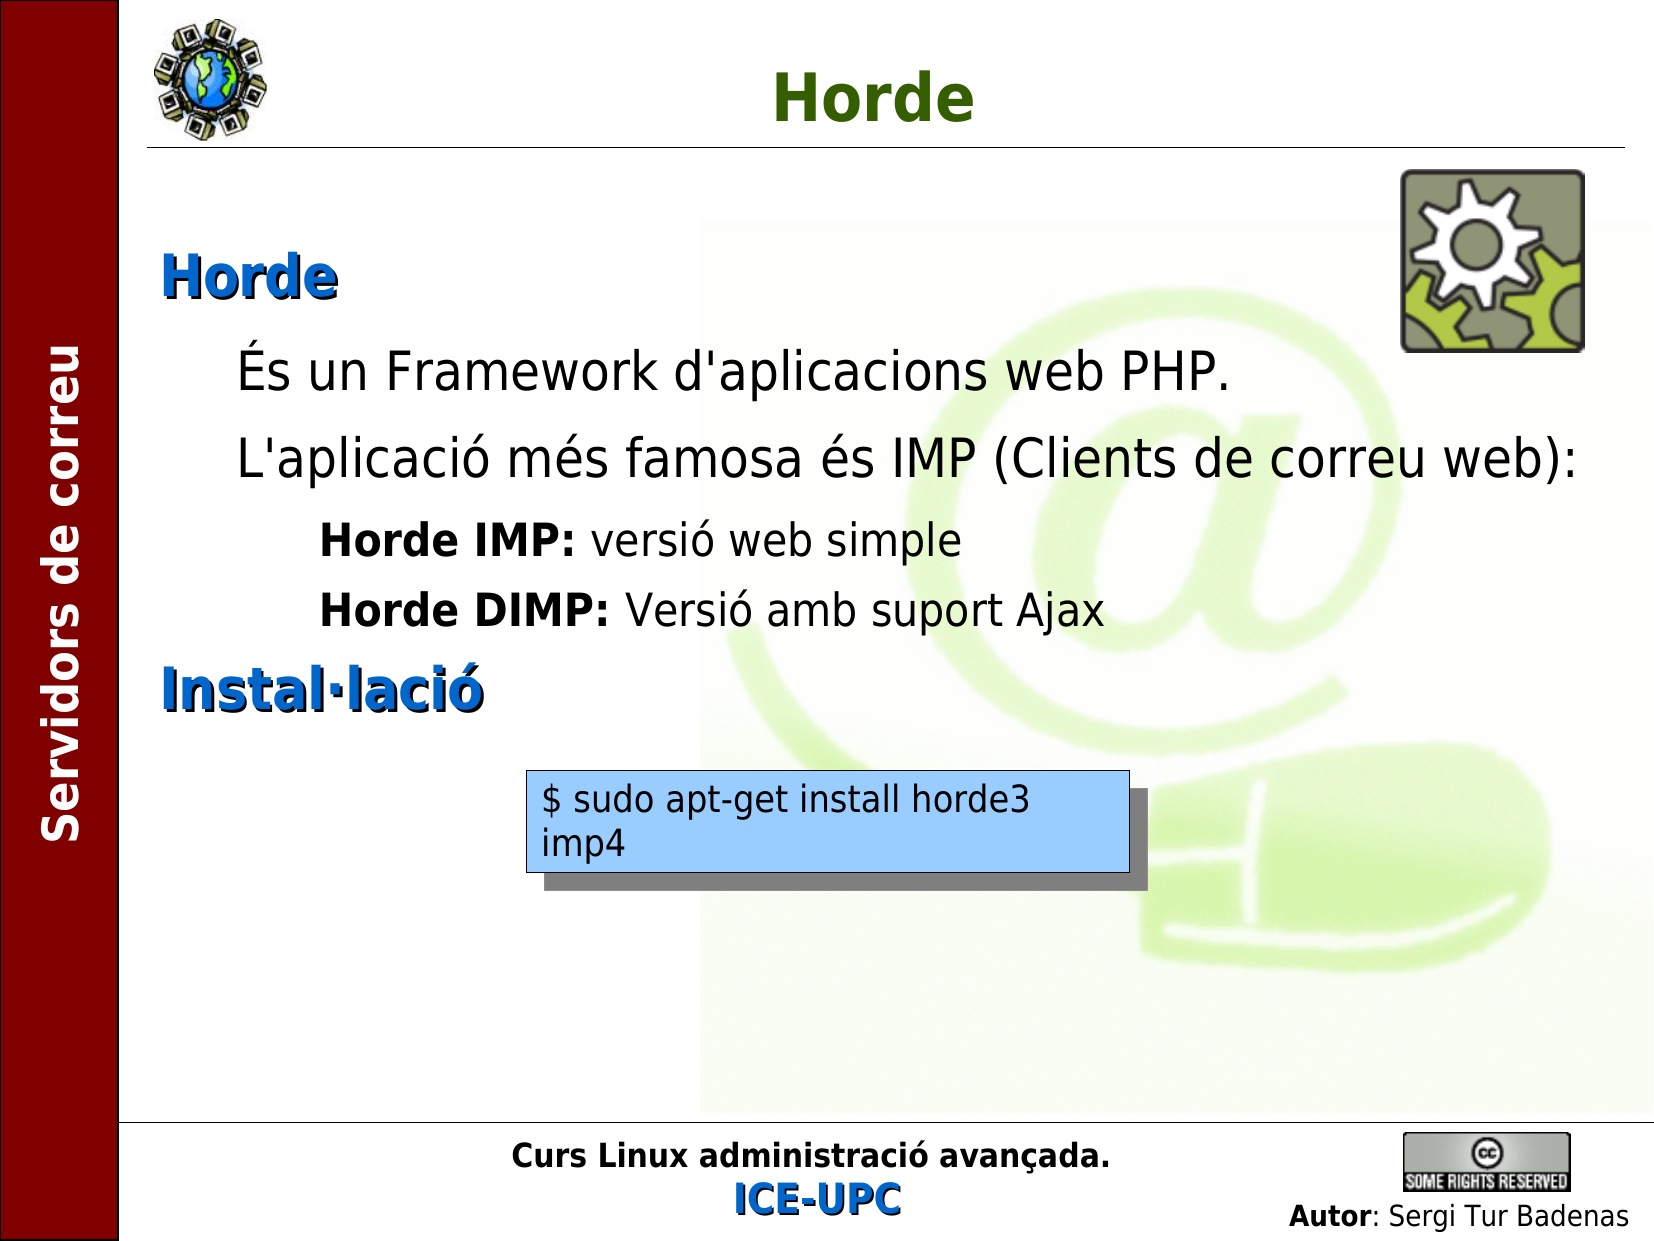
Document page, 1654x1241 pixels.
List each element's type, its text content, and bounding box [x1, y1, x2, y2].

list Horde És un Framework d'aplicacions web PHP. L'aplicació més famosa és IMP (Clients de correu web): Horde IMP: versió web simple Horde DIMP: Versió amb suport Ajax Instal·lació [141, 242, 1630, 1078]
title Horde [129, 56, 1619, 141]
picture [154, 19, 268, 56]
picture [700, 169, 1654, 1113]
text_box $ sudo apt-get install horde3 imp4 [526, 770, 1130, 830]
picture [1403, 1132, 1571, 1192]
